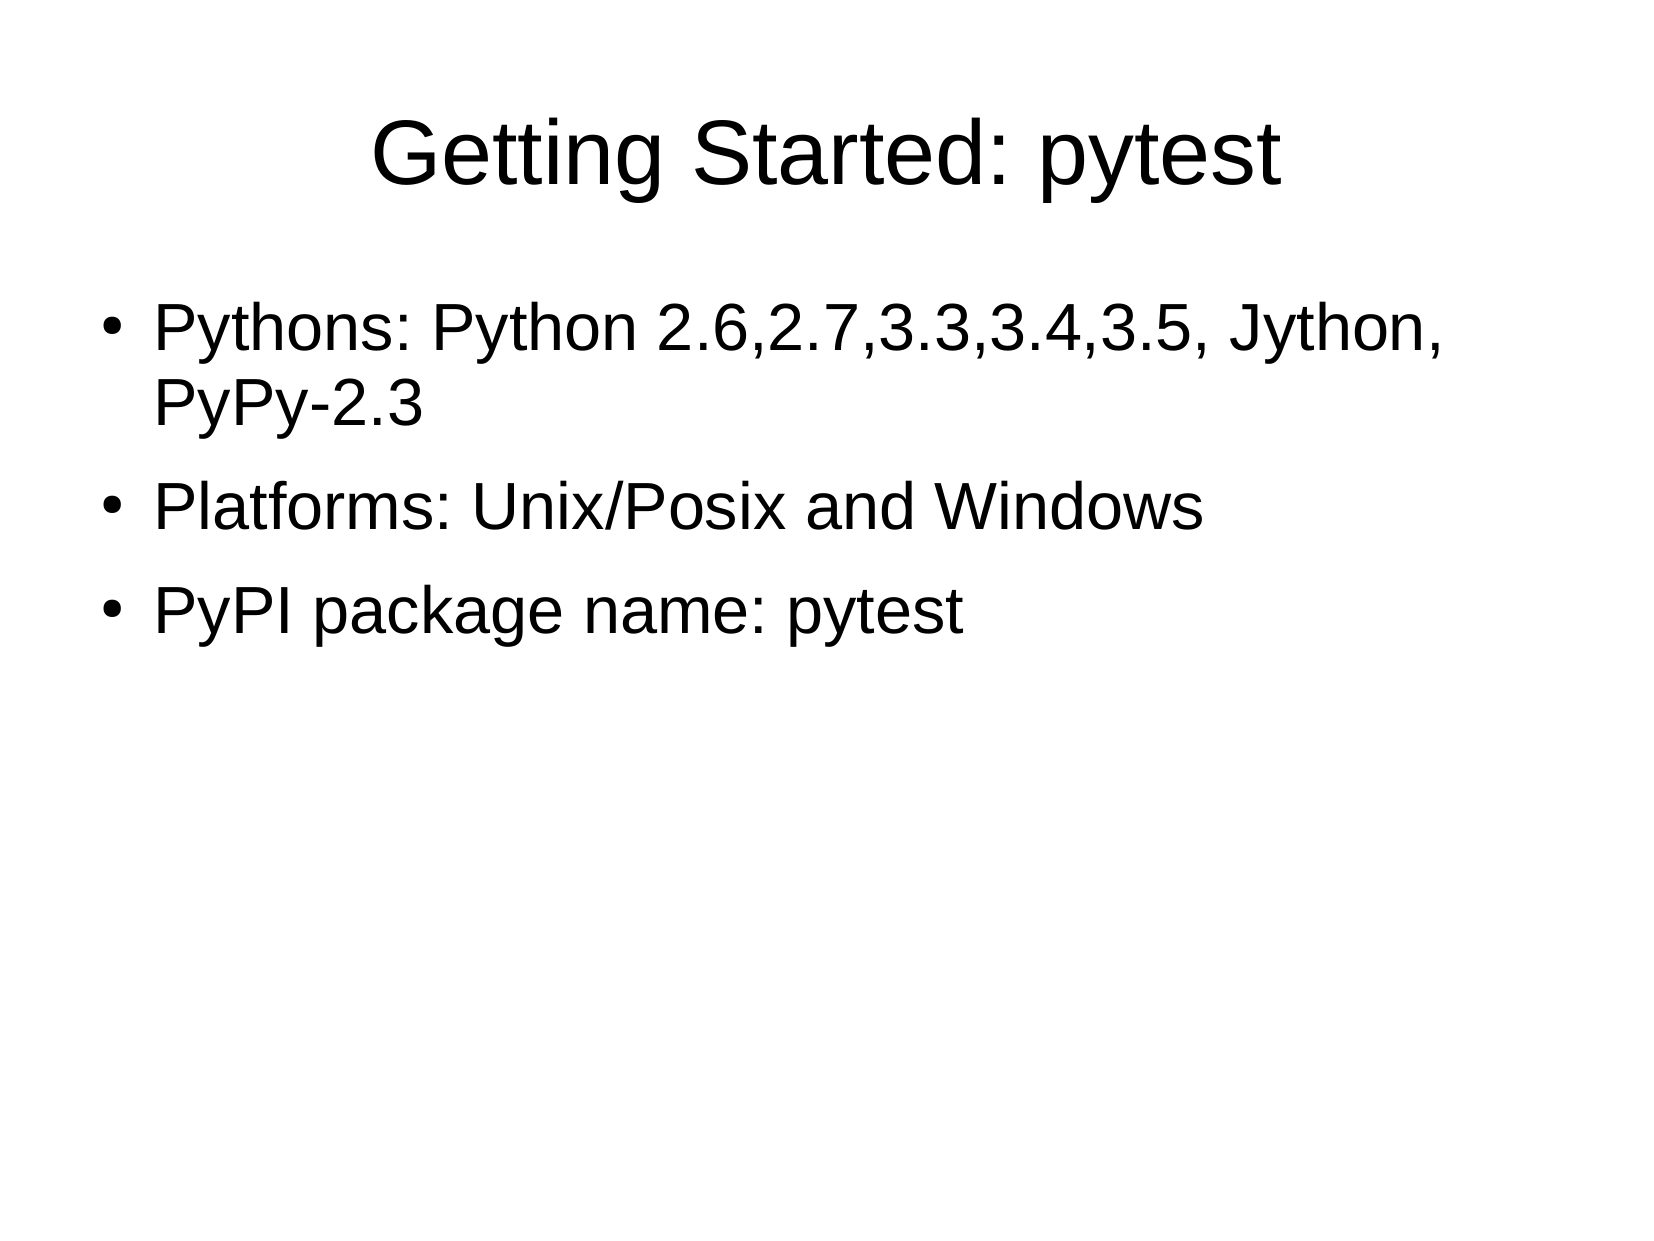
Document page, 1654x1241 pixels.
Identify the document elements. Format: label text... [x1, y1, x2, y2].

title Getting Started: pytest [82, 49, 1571, 257]
list Pythons: Python 2.6,2.7,3.3,3.4,3.5, Jython, PyPy-2.3 Platforms: Unix/Posix and Windows PyPI package name: pytest [82, 290, 1571, 1010]
